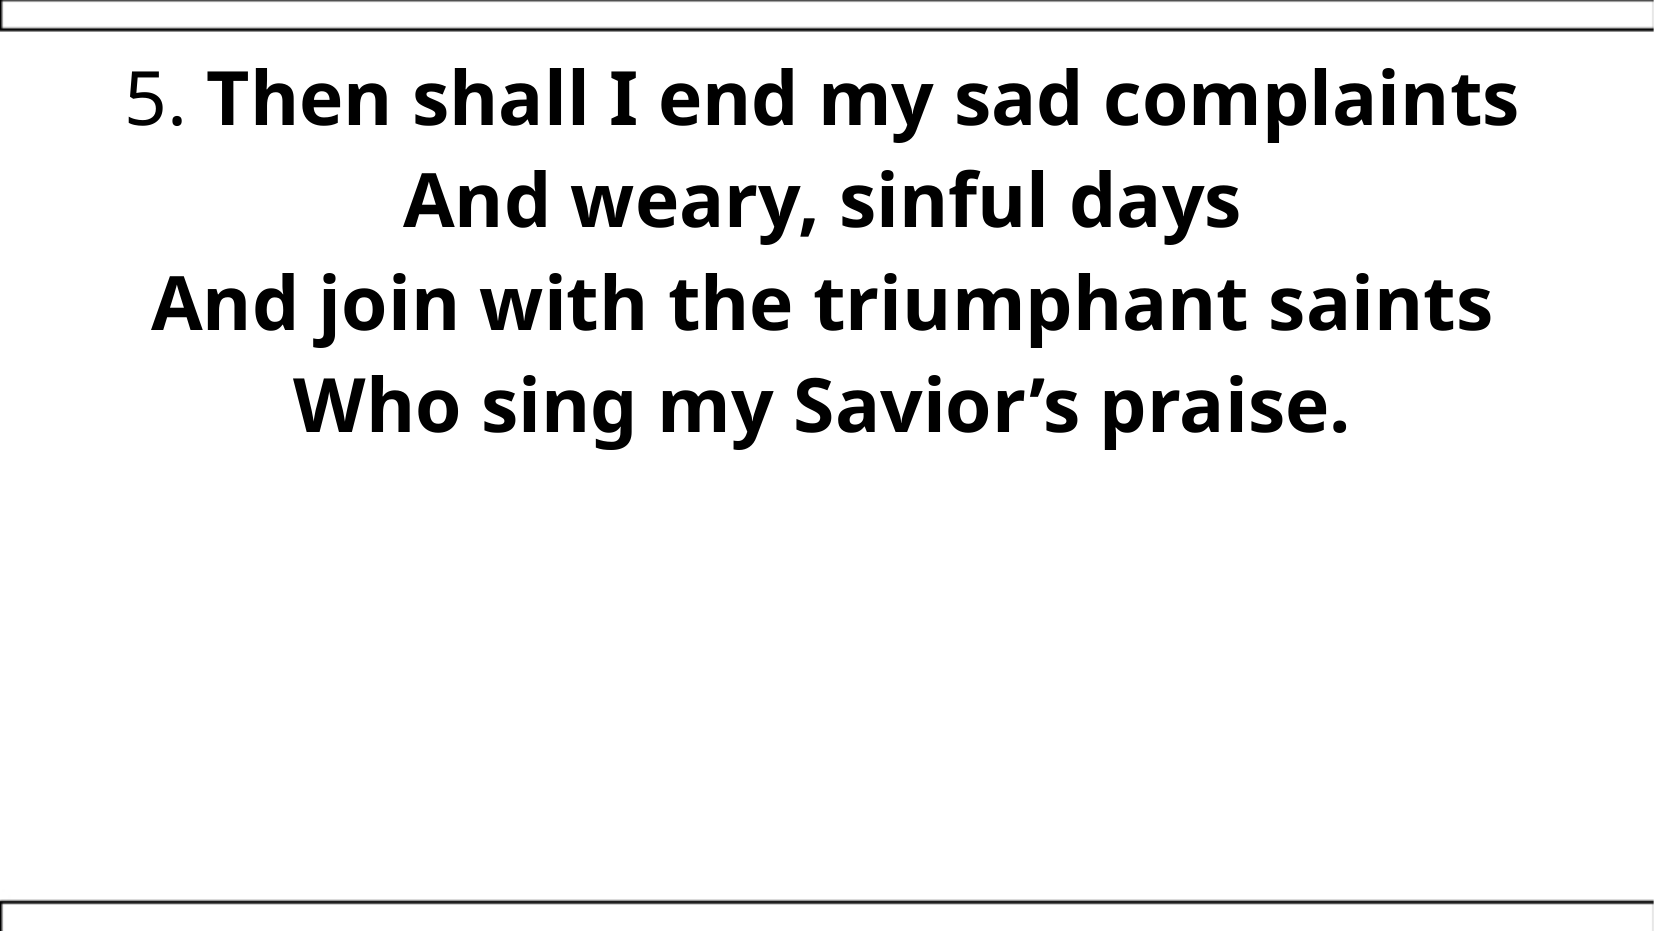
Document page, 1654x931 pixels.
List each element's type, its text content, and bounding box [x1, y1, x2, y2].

picture [0, 0, 1654, 931]
text_box 5. Then shall I end my sad complaints And weary, sinful days And join with the triumphant saints Who sing my Savior’s praise. [57, 37, 1588, 541]
